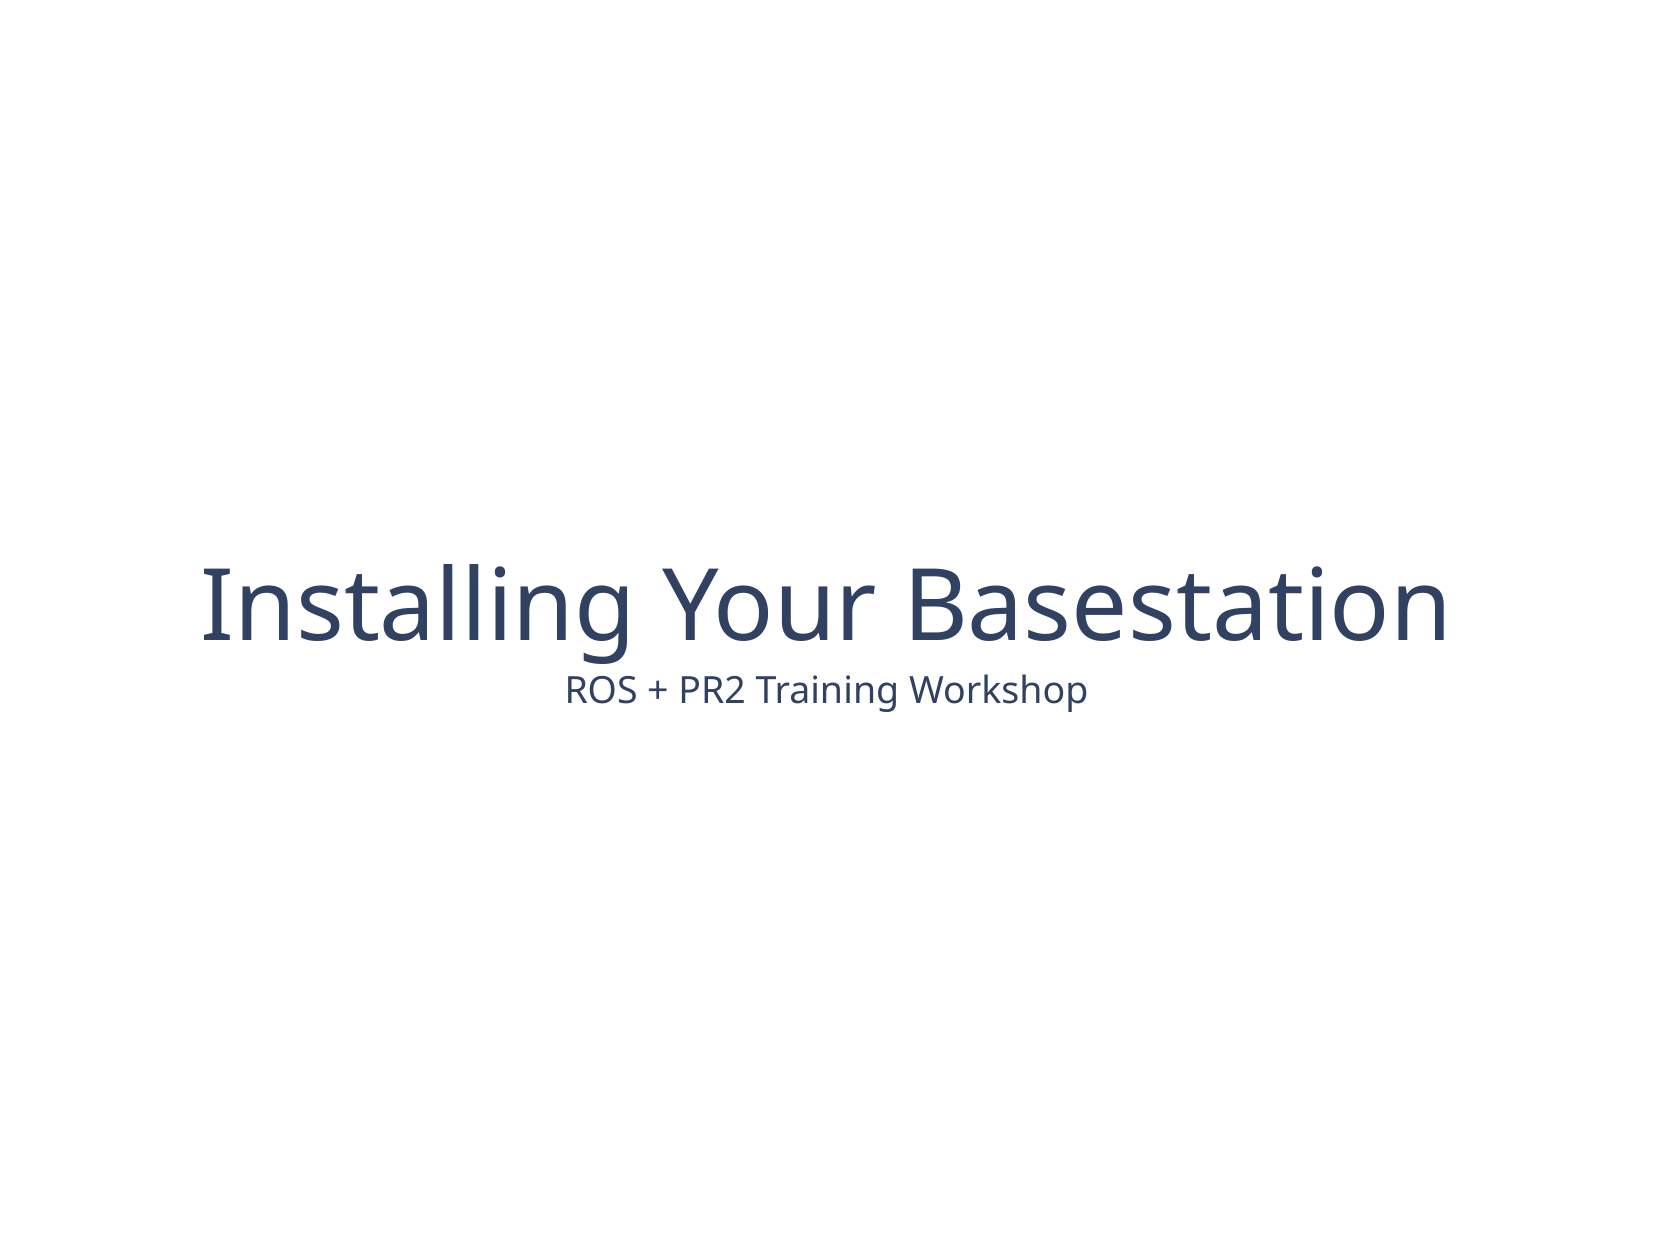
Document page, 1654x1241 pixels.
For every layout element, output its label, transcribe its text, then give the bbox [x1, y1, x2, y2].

text_box ROS + PR2 Training Workshop [0, 656, 1654, 715]
text_box Installing Your Basestation [0, 526, 1654, 656]
